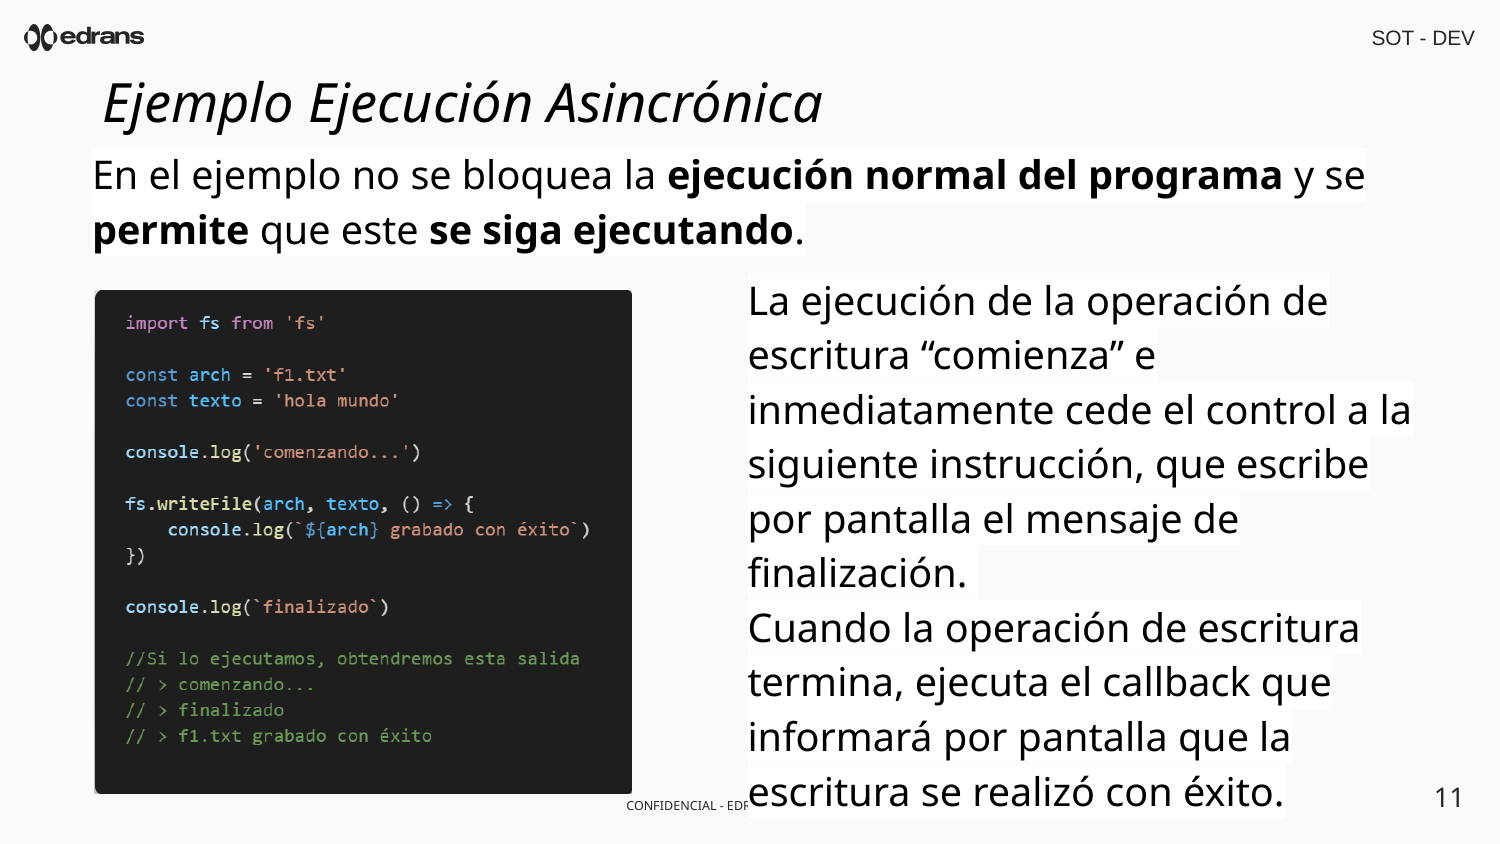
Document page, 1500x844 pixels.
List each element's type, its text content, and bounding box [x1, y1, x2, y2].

picture [94, 290, 632, 794]
slide_number <número> [1389, 764, 1480, 830]
text_box CONFIDENCIAL - EDRANS INTERNAL ONLY [613, 797, 748, 814]
text_box Ejemplo Ejecución Asincrónica [87, 53, 1276, 128]
text_box La ejecución de la operación de escritura “comienza” e inmediatamente cede el control a la siguiente instrucción, que escribe por pantalla el mensaje de finalización. Cuando la operación de escritura termina, ejecuta el callback que informará por pantalla que la escritura se realizó con éxito. [732, 253, 1432, 757]
text_box En el ejemplo no se bloquea la ejecución normal del programa y se permite que este se siga ejecutando. [77, 128, 1386, 250]
picture [24, 24, 144, 51]
text_box SOT - DEV [1266, 24, 1475, 51]
